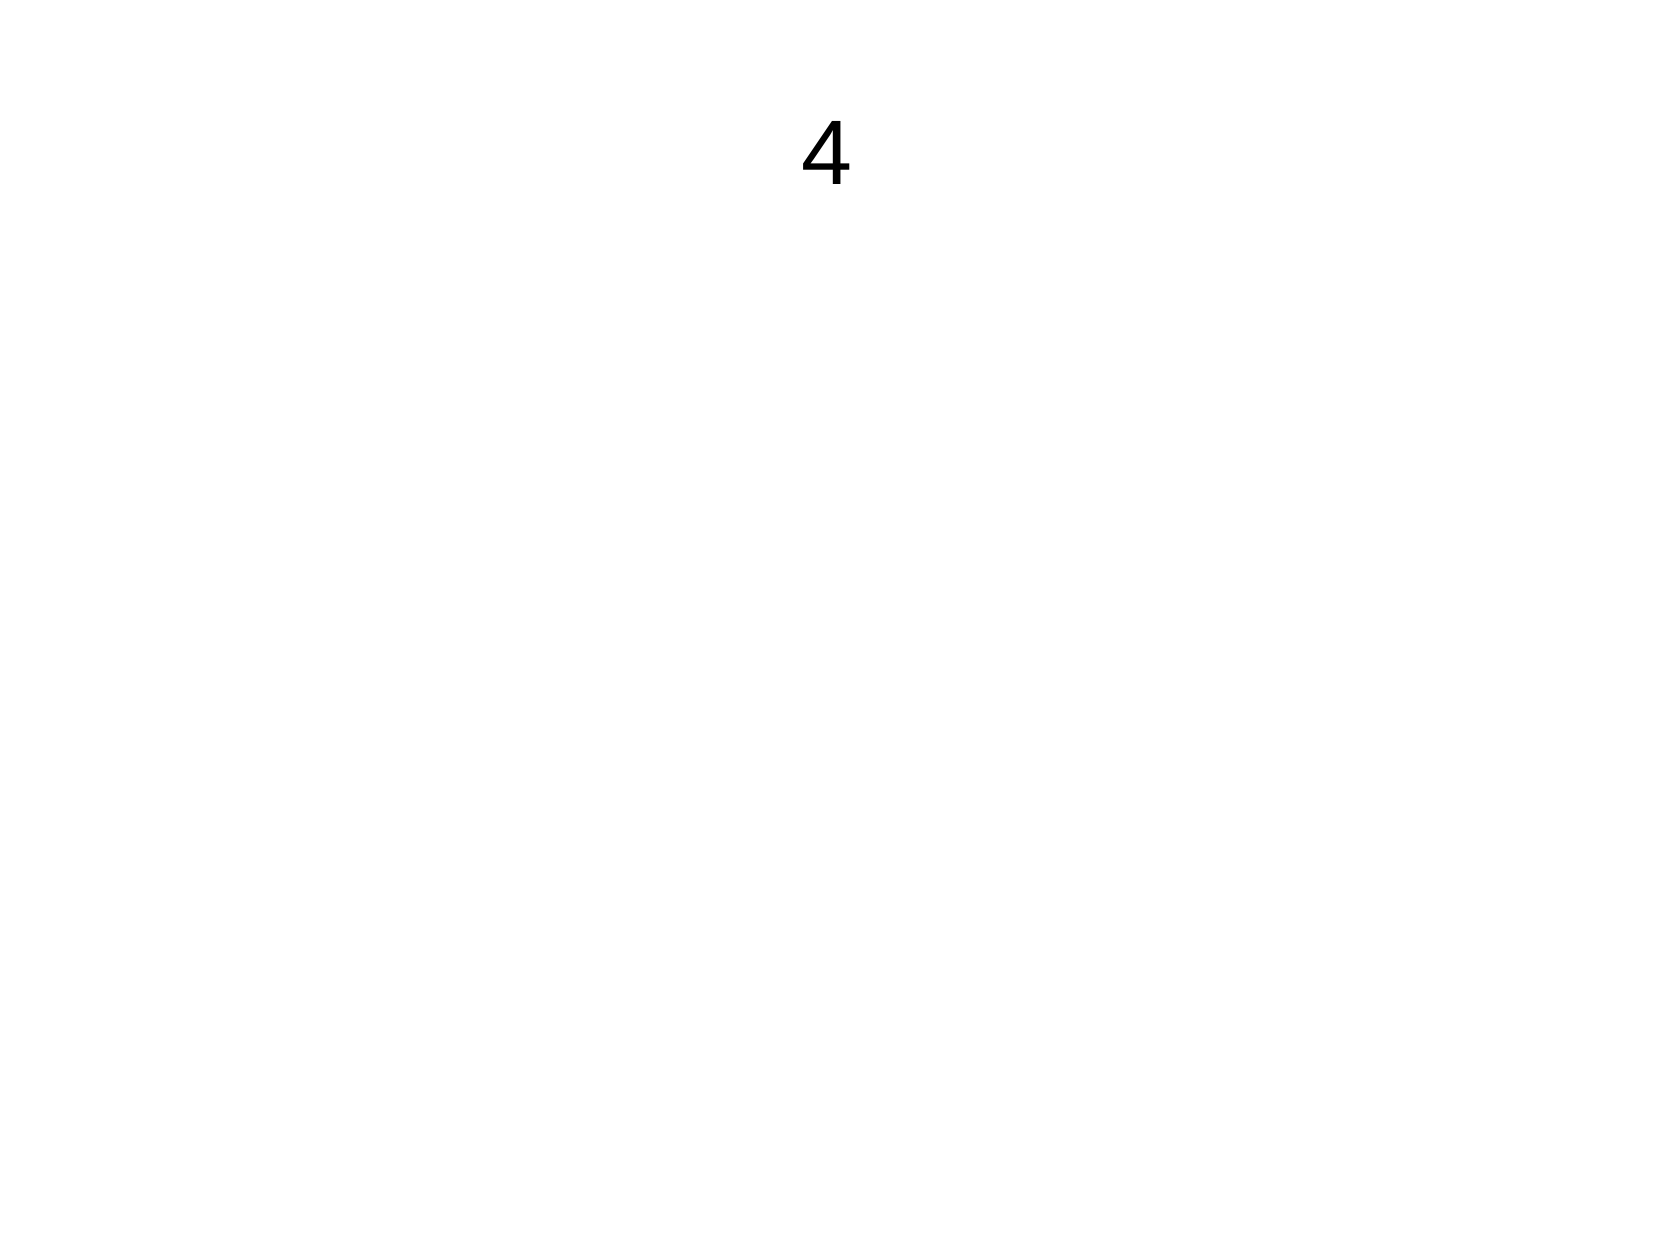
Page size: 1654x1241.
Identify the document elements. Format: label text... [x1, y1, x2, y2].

title 4 [82, 49, 1571, 257]
